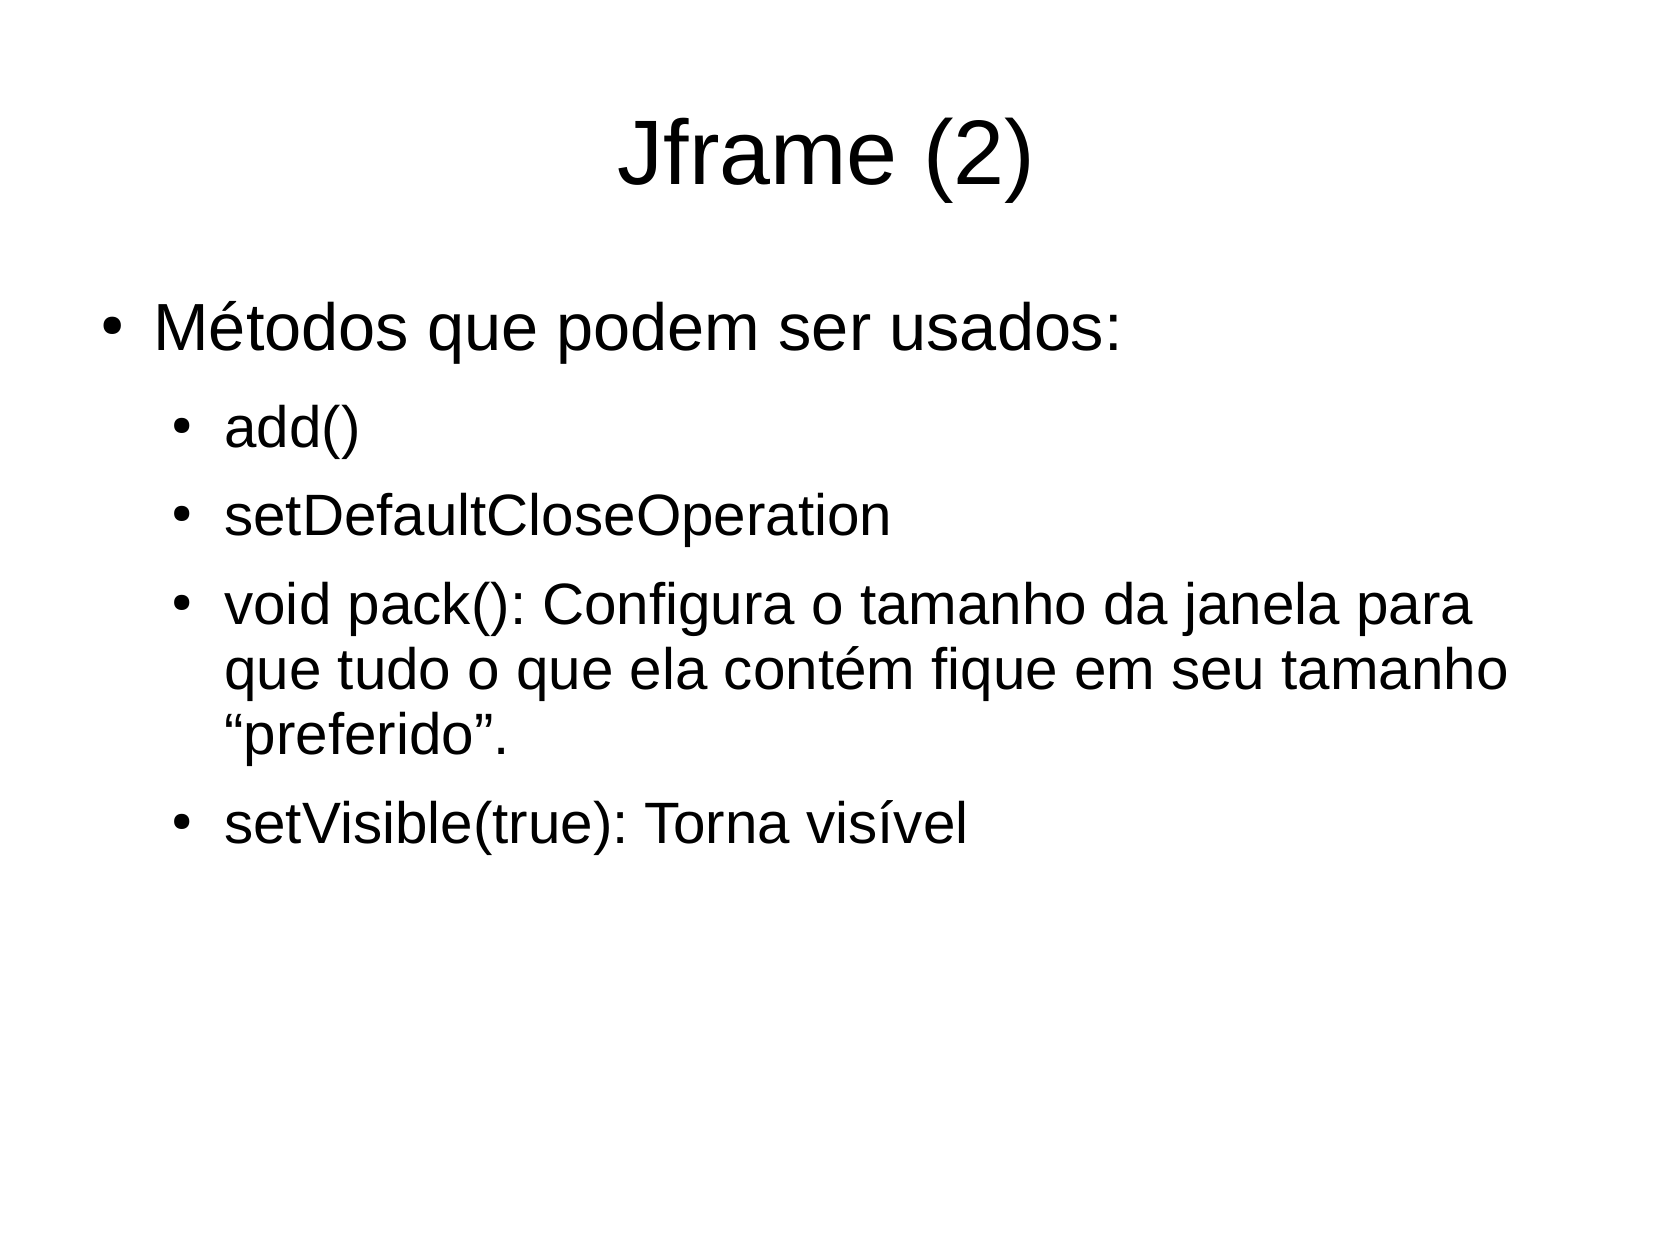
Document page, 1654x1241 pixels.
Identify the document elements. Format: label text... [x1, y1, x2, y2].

title Jframe (2) [82, 49, 1571, 257]
list Métodos que podem ser usados: add() setDefaultCloseOperation void pack(): Configura o tamanho da janela para que tudo o que ela contém fique em seu tamanho “preferido”. setVisible(true): Torna visível [82, 290, 1571, 1010]
